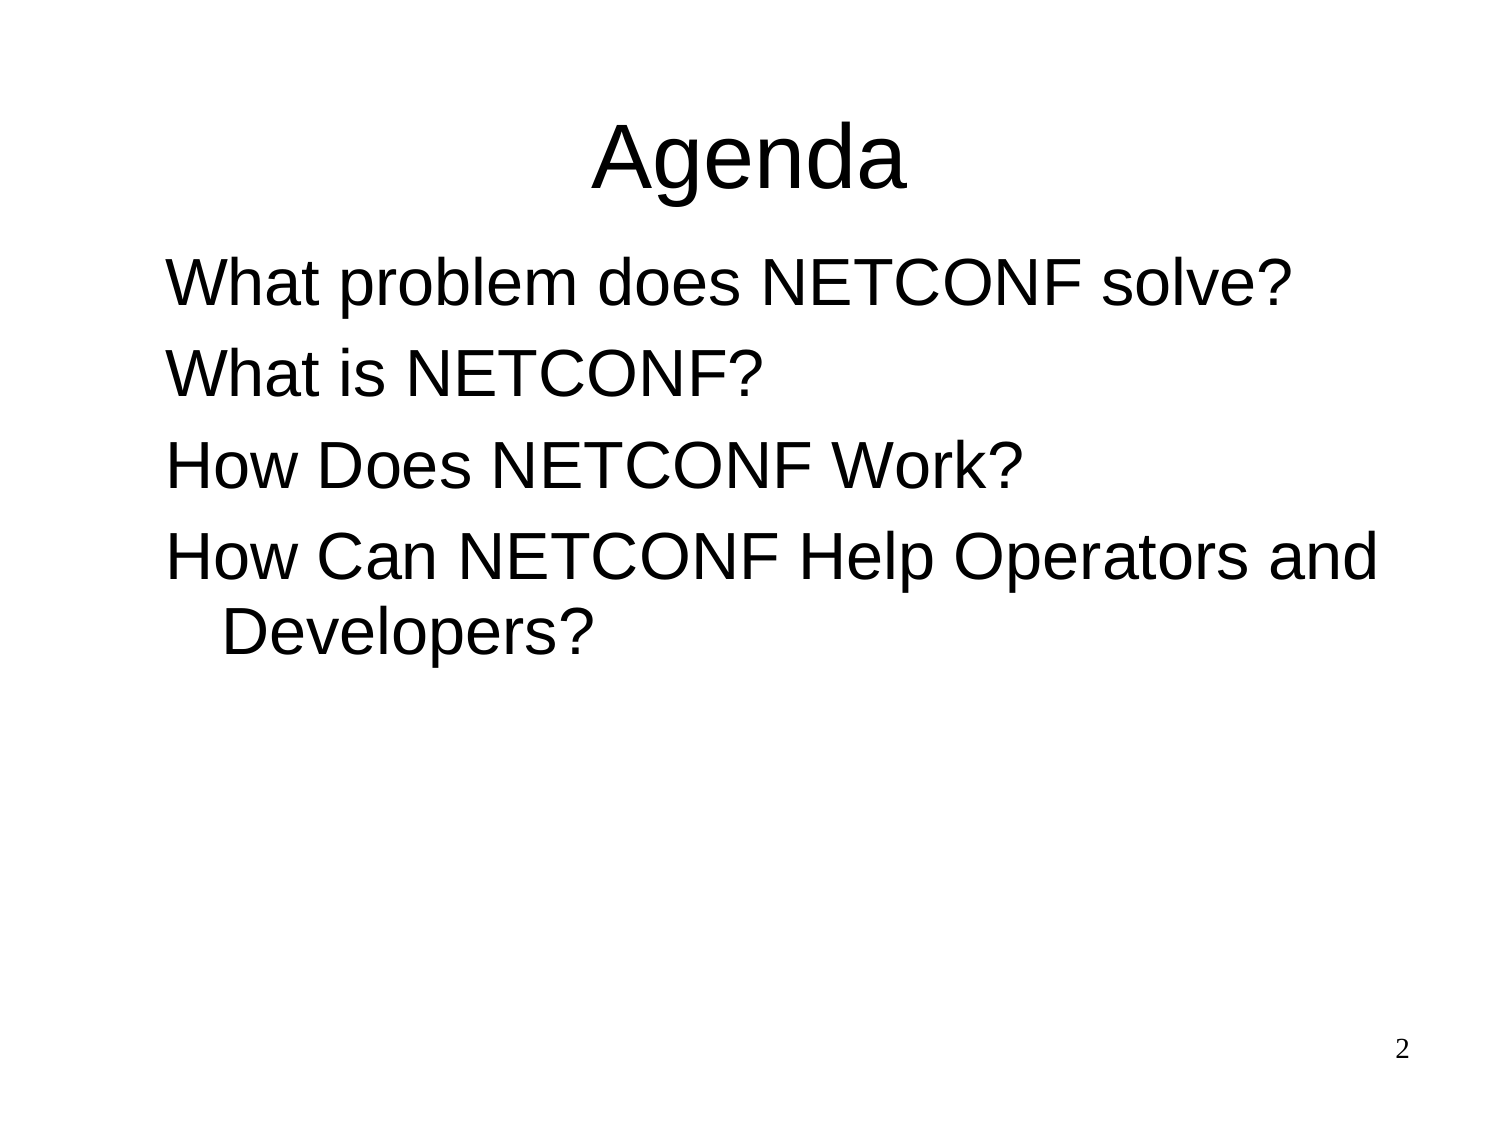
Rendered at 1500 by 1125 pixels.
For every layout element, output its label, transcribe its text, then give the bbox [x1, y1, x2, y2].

title Agenda [75, 61, 1426, 216]
list What problem does NETCONF solve? What is NETCONF? How Does NETCONF Work? How Can NETCONF Help Operators and Developers? [149, 237, 1400, 976]
